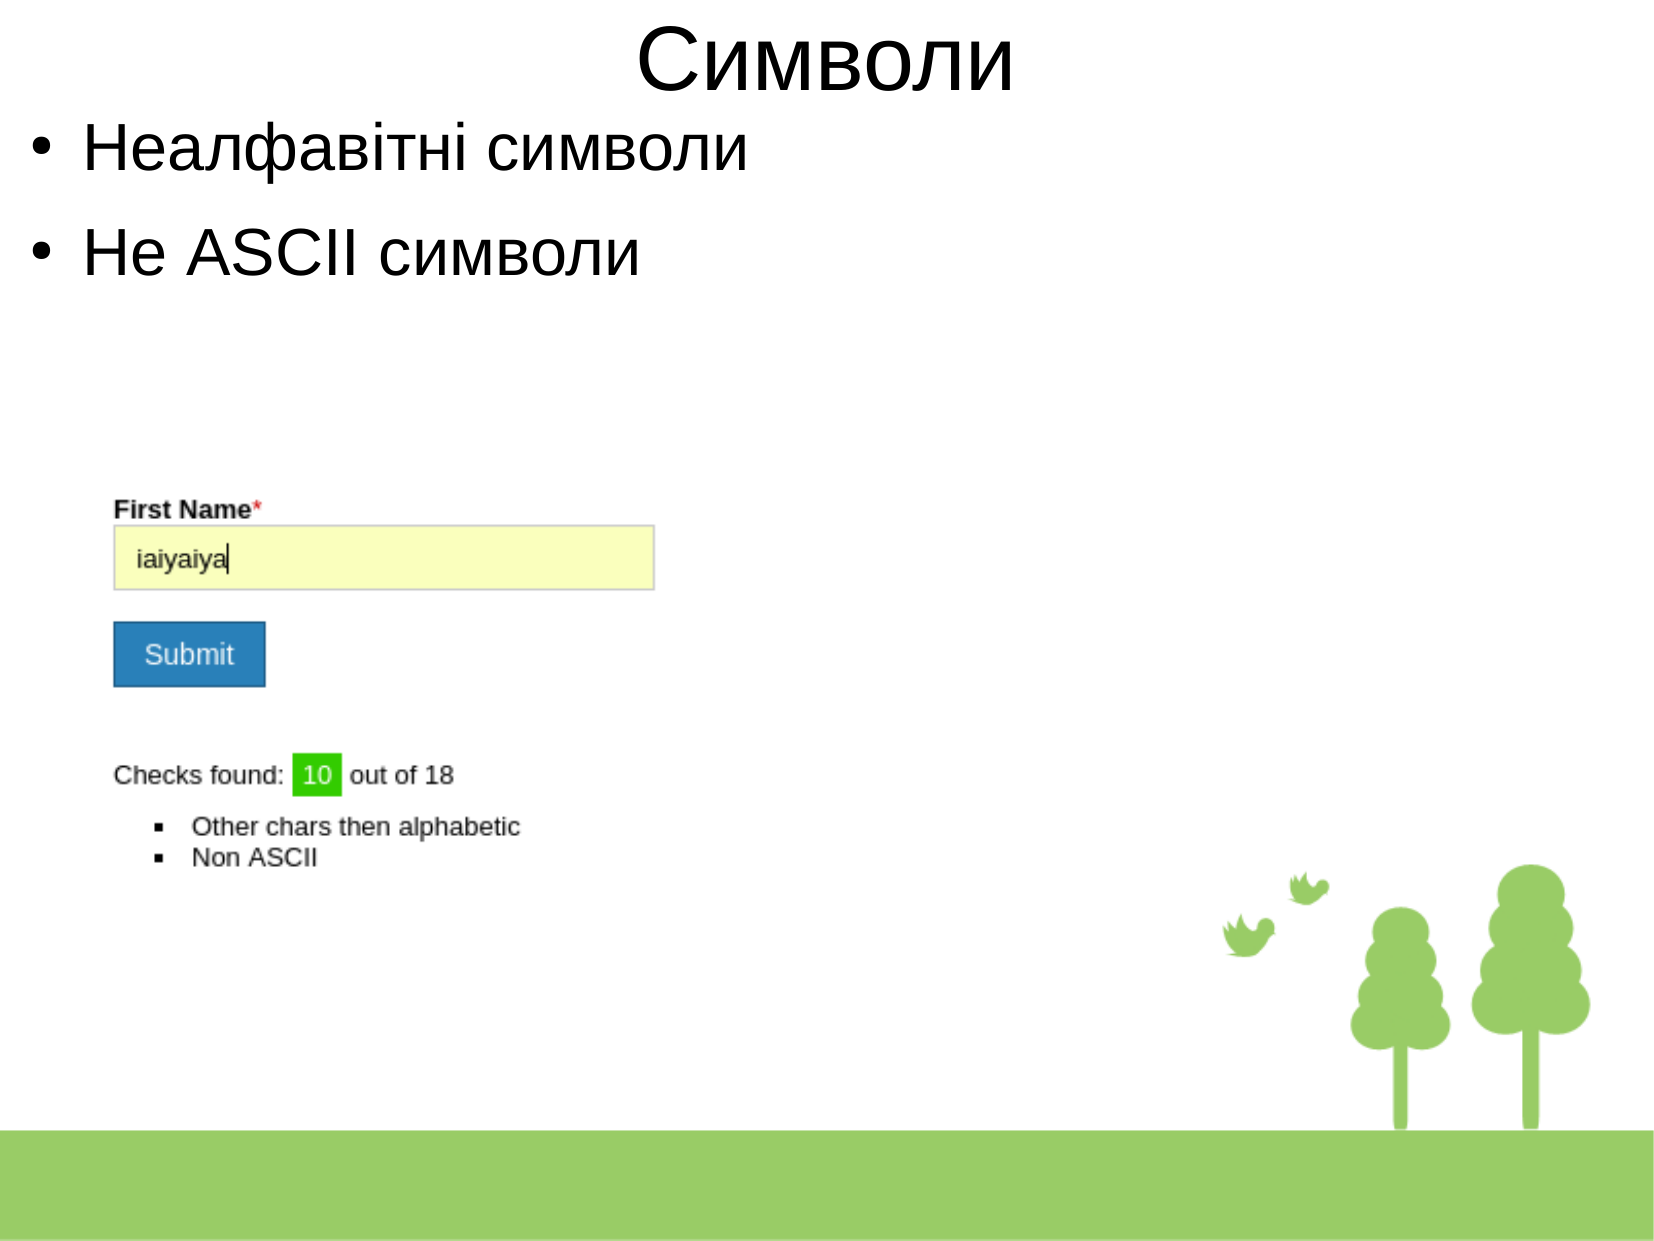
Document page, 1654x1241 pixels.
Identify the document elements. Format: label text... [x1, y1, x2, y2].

title Символи [82, 7, 1571, 111]
picture [0, 0, 1654, 1241]
list Неалфавітні символи Не ASCII символи [11, 110, 1205, 662]
